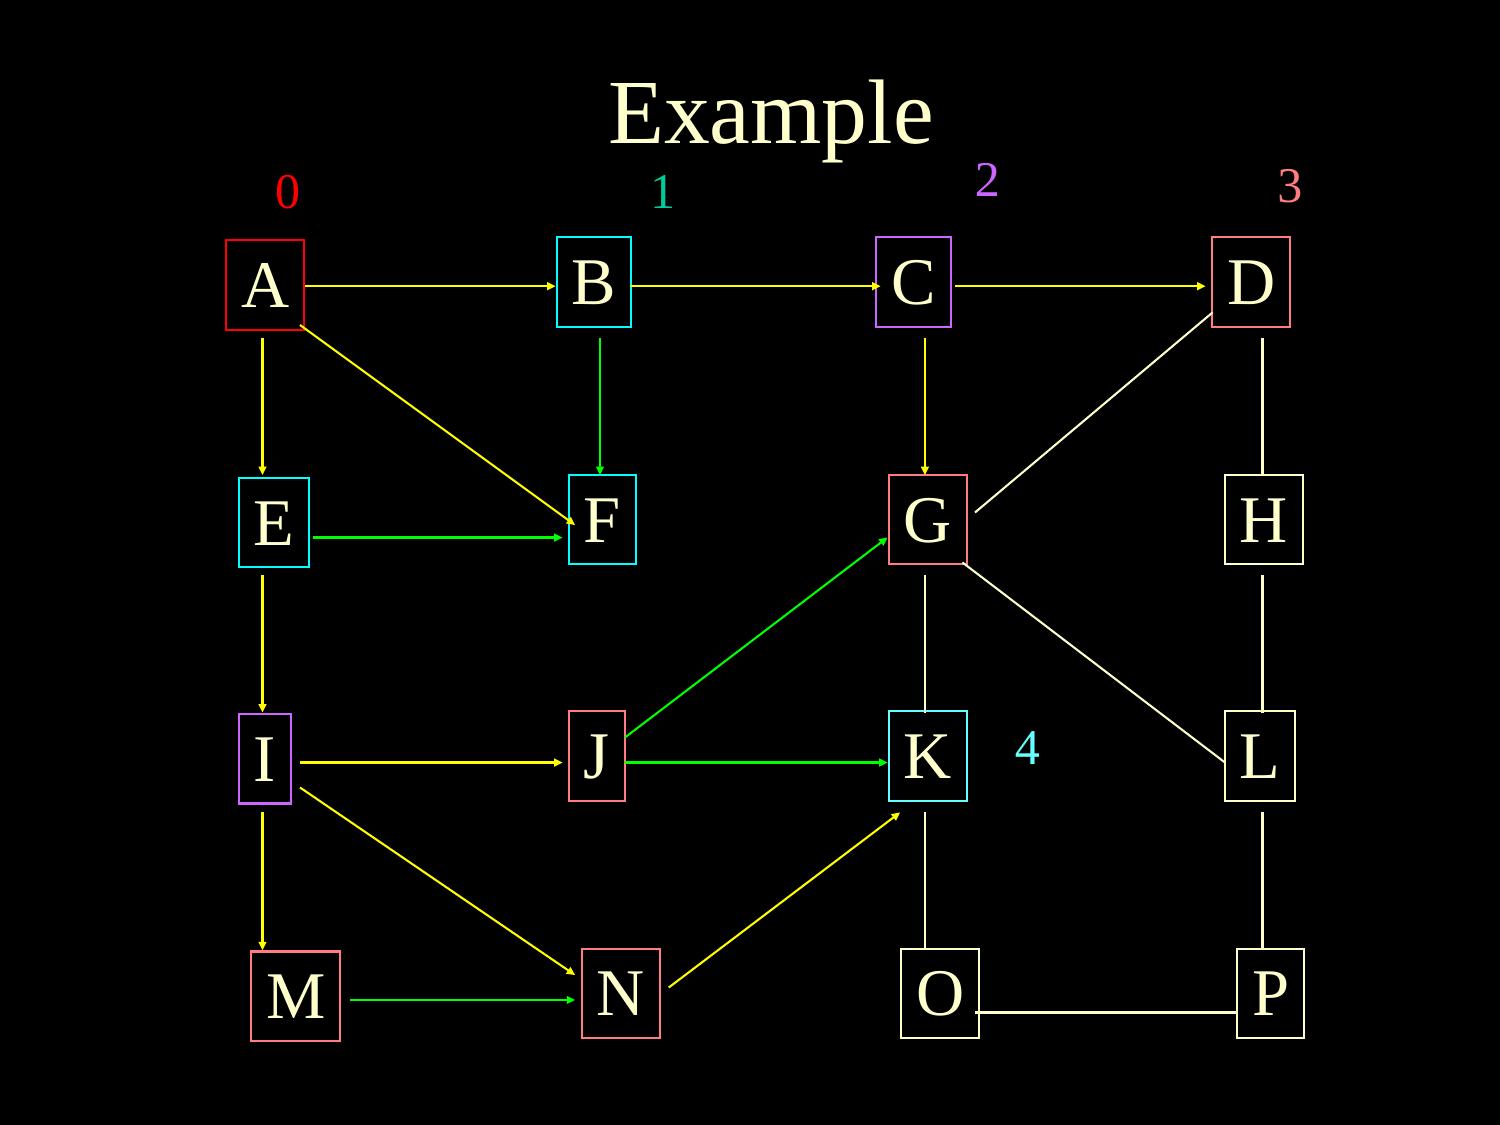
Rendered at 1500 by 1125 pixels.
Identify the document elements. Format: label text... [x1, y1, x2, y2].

title Example [42, 37, 1500, 188]
text_box A [226, 240, 305, 330]
text_box 0 [260, 156, 315, 228]
text_box H [1224, 474, 1303, 565]
text_box 2 [960, 144, 1015, 215]
text_box B [556, 237, 632, 327]
text_box K [888, 711, 967, 801]
text_box D [1212, 237, 1291, 327]
text_box J [569, 711, 625, 801]
text_box P [1237, 948, 1305, 1039]
text_box 1 [635, 156, 690, 228]
text_box M [251, 951, 341, 1042]
text_box I [238, 713, 291, 804]
text_box 4 [1000, 712, 1055, 784]
text_box O [901, 948, 980, 1039]
text_box G [888, 474, 967, 565]
text_box C [876, 237, 951, 327]
text_box F [569, 474, 636, 565]
text_box 3 [1262, 149, 1318, 221]
text_box E [238, 477, 310, 568]
text_box N [581, 948, 660, 1039]
text_box L [1224, 711, 1296, 801]
